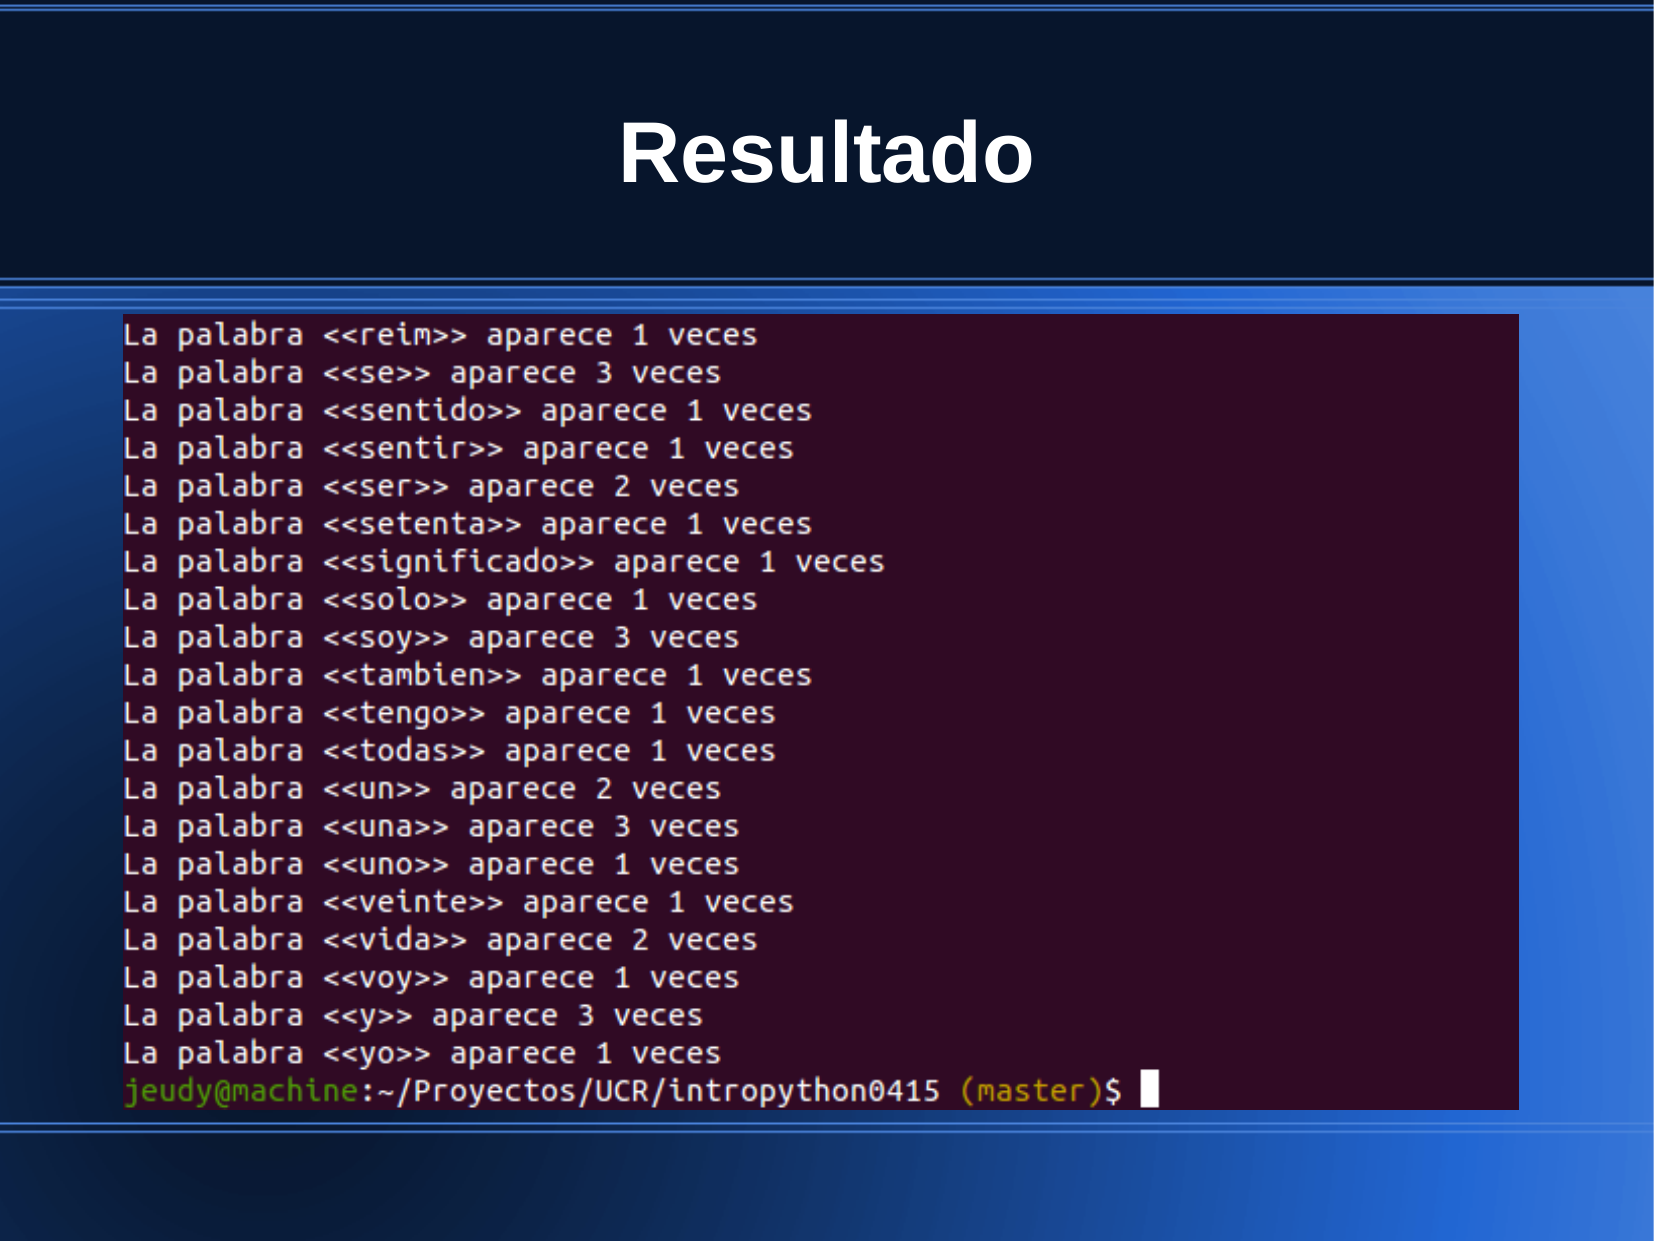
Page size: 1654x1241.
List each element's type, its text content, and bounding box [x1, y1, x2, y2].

picture [0, 0, 1654, 1241]
title Resultado [82, 49, 1571, 257]
